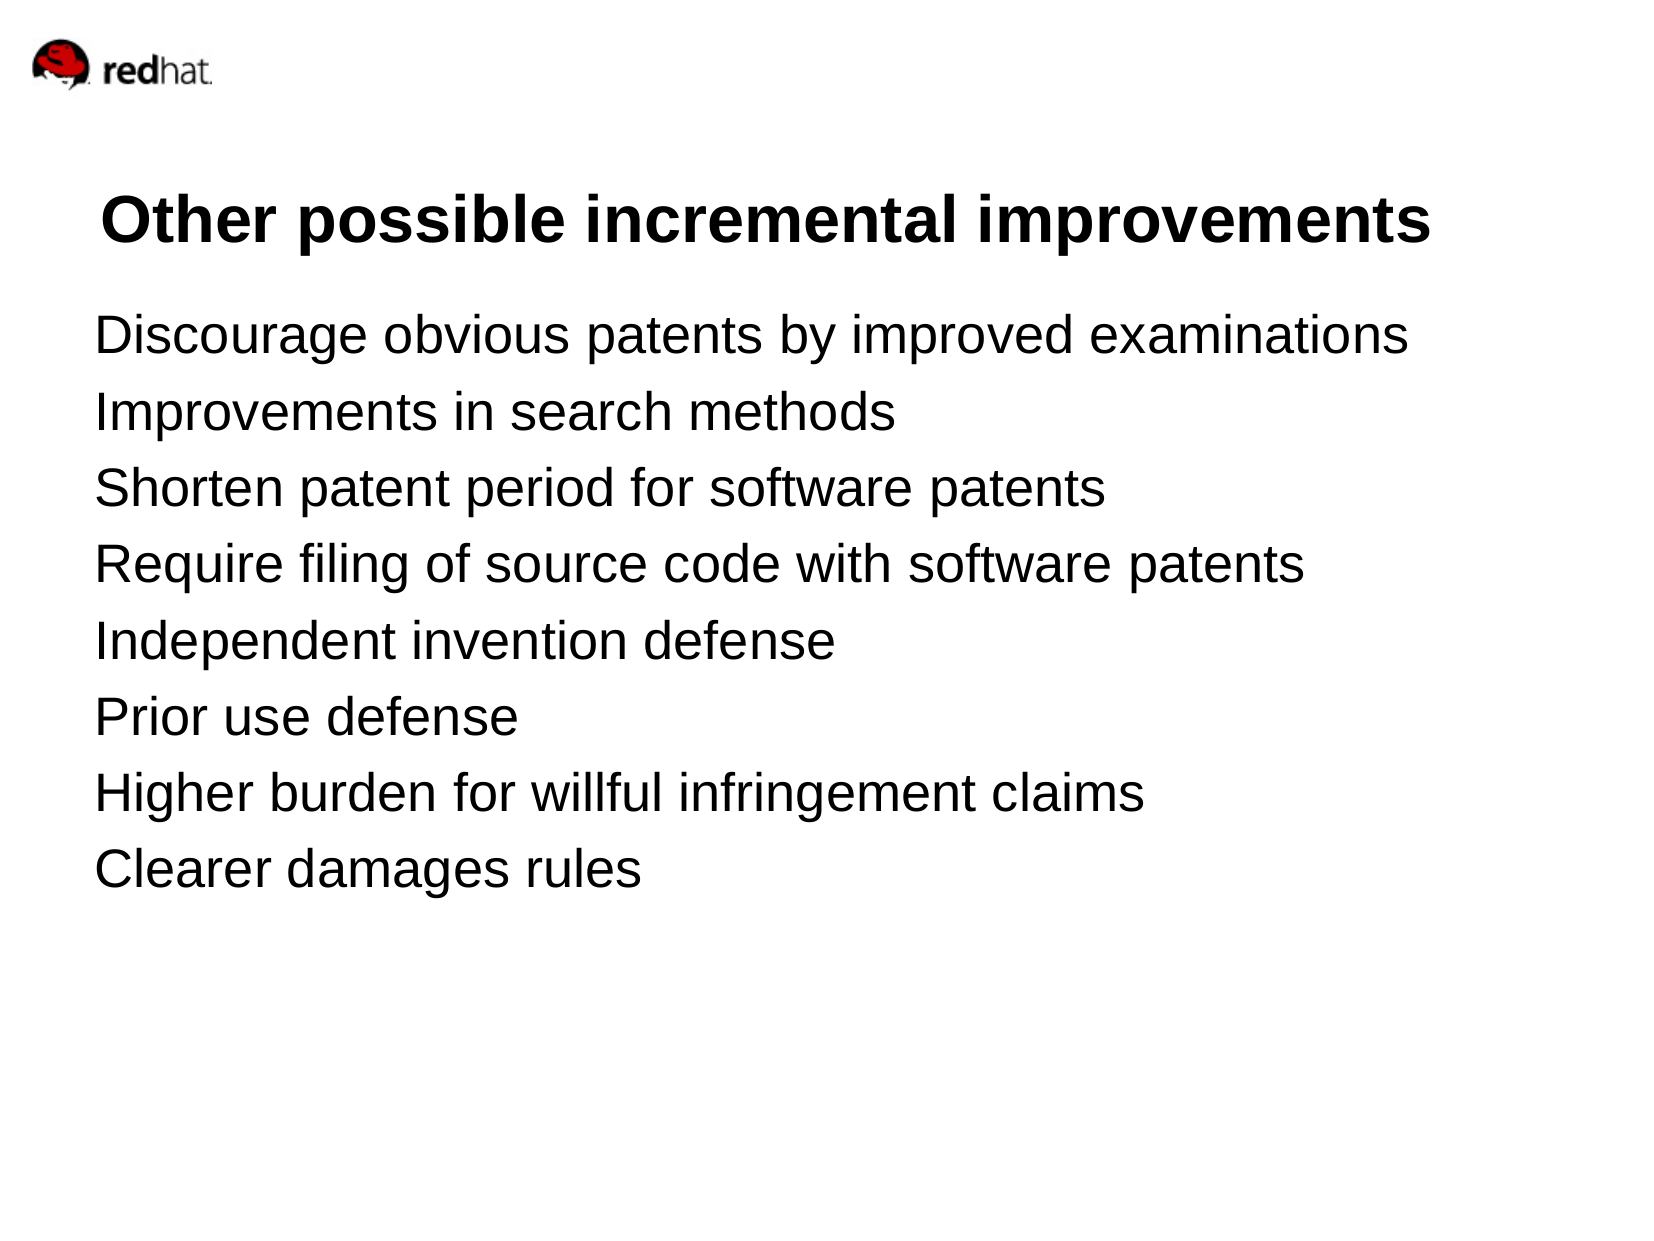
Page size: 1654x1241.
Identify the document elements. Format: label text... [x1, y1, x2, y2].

picture [31, 37, 212, 98]
list Discourage obvious patents by improved examinations Improvements in search methods Shorten patent period for software patents Require filing of source code with software patents Independent invention defense Prior use defense Higher burden for willful infringement claims Clearer damages rules [94, 304, 1500, 1159]
title Other possible incremental improvements [100, 168, 1506, 270]
